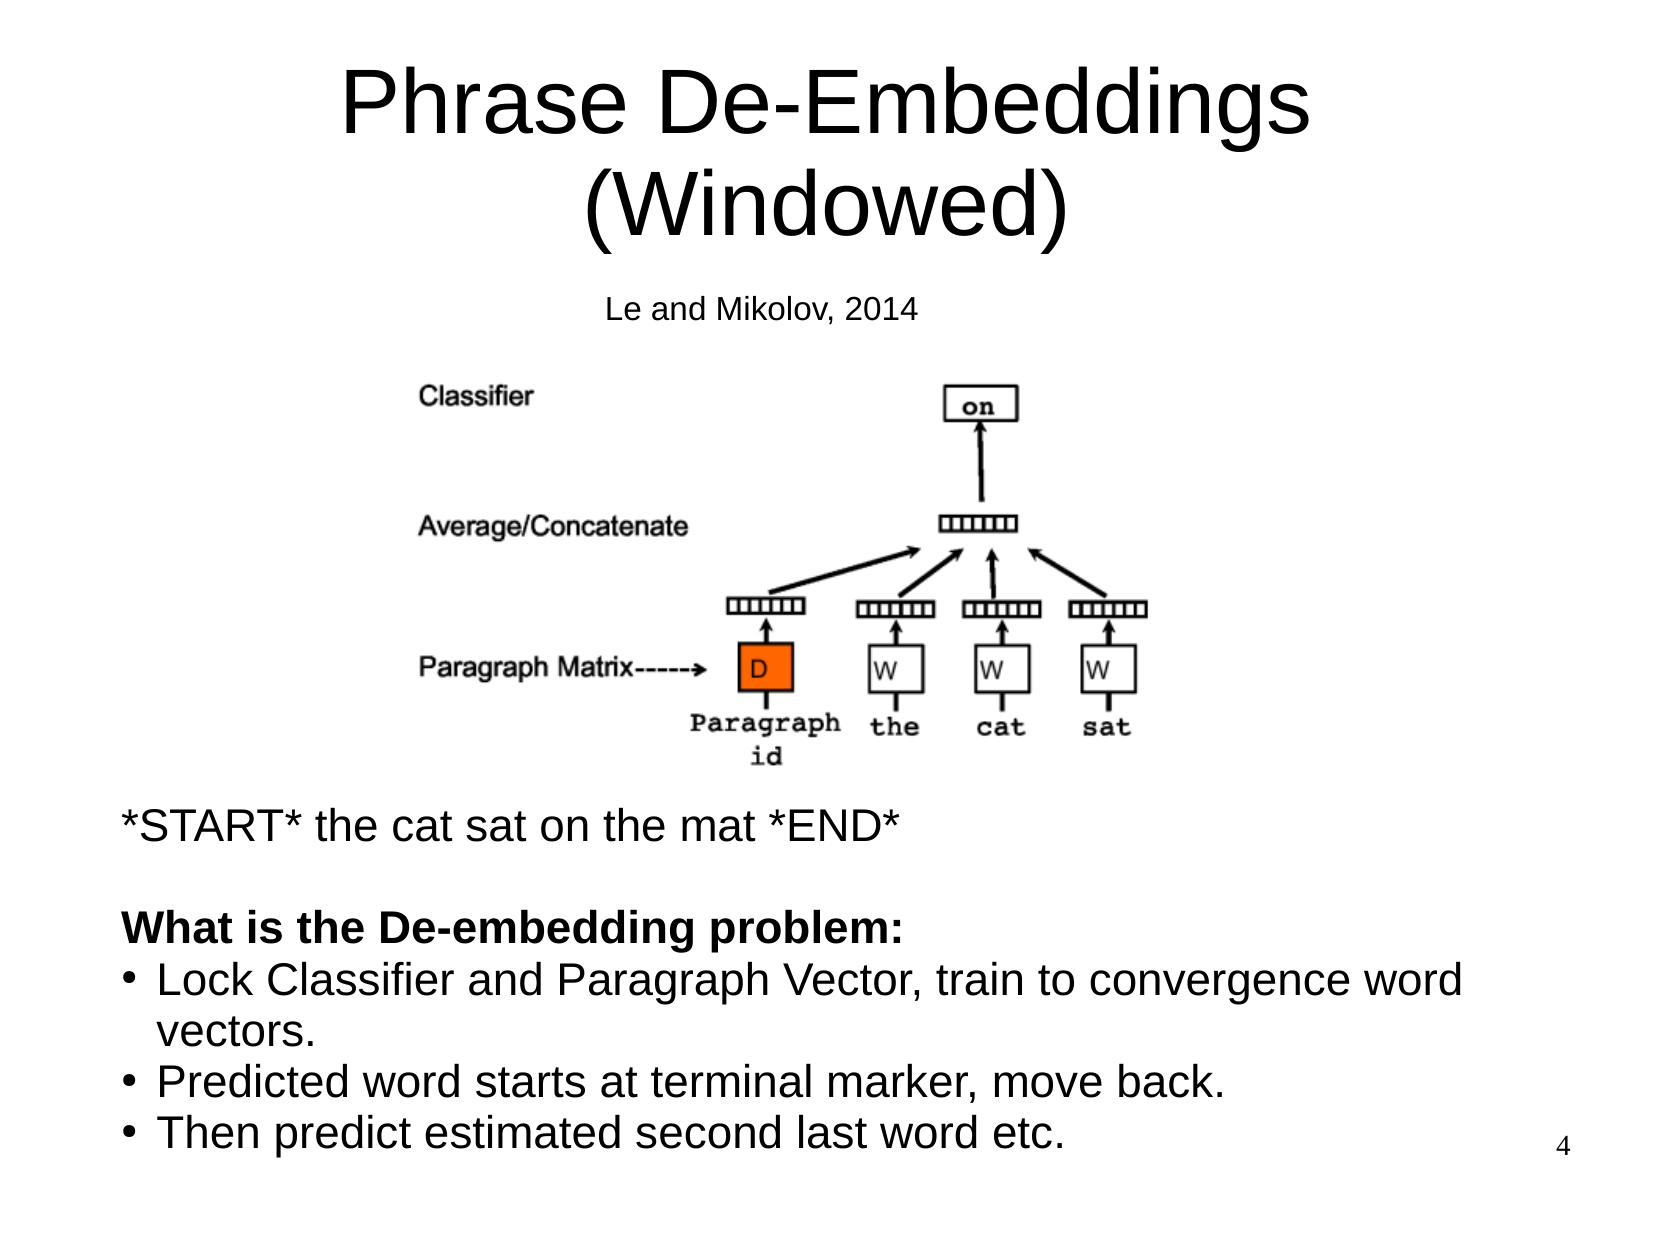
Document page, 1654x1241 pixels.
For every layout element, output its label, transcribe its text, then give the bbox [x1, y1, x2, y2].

text_box *START* the cat sat on the mat *END* What is the De-embedding problem: Lock Classifier and Paragraph Vector, train to convergence word vectors. Predicted word starts at terminal marker, move back. Then predict estimated second last word etc. [106, 792, 1536, 1218]
picture [403, 330, 1170, 786]
title Phrase De-Embeddings (Windowed) [82, 49, 1571, 257]
text_box Le and Mikolov, 2014 [507, 283, 1016, 330]
